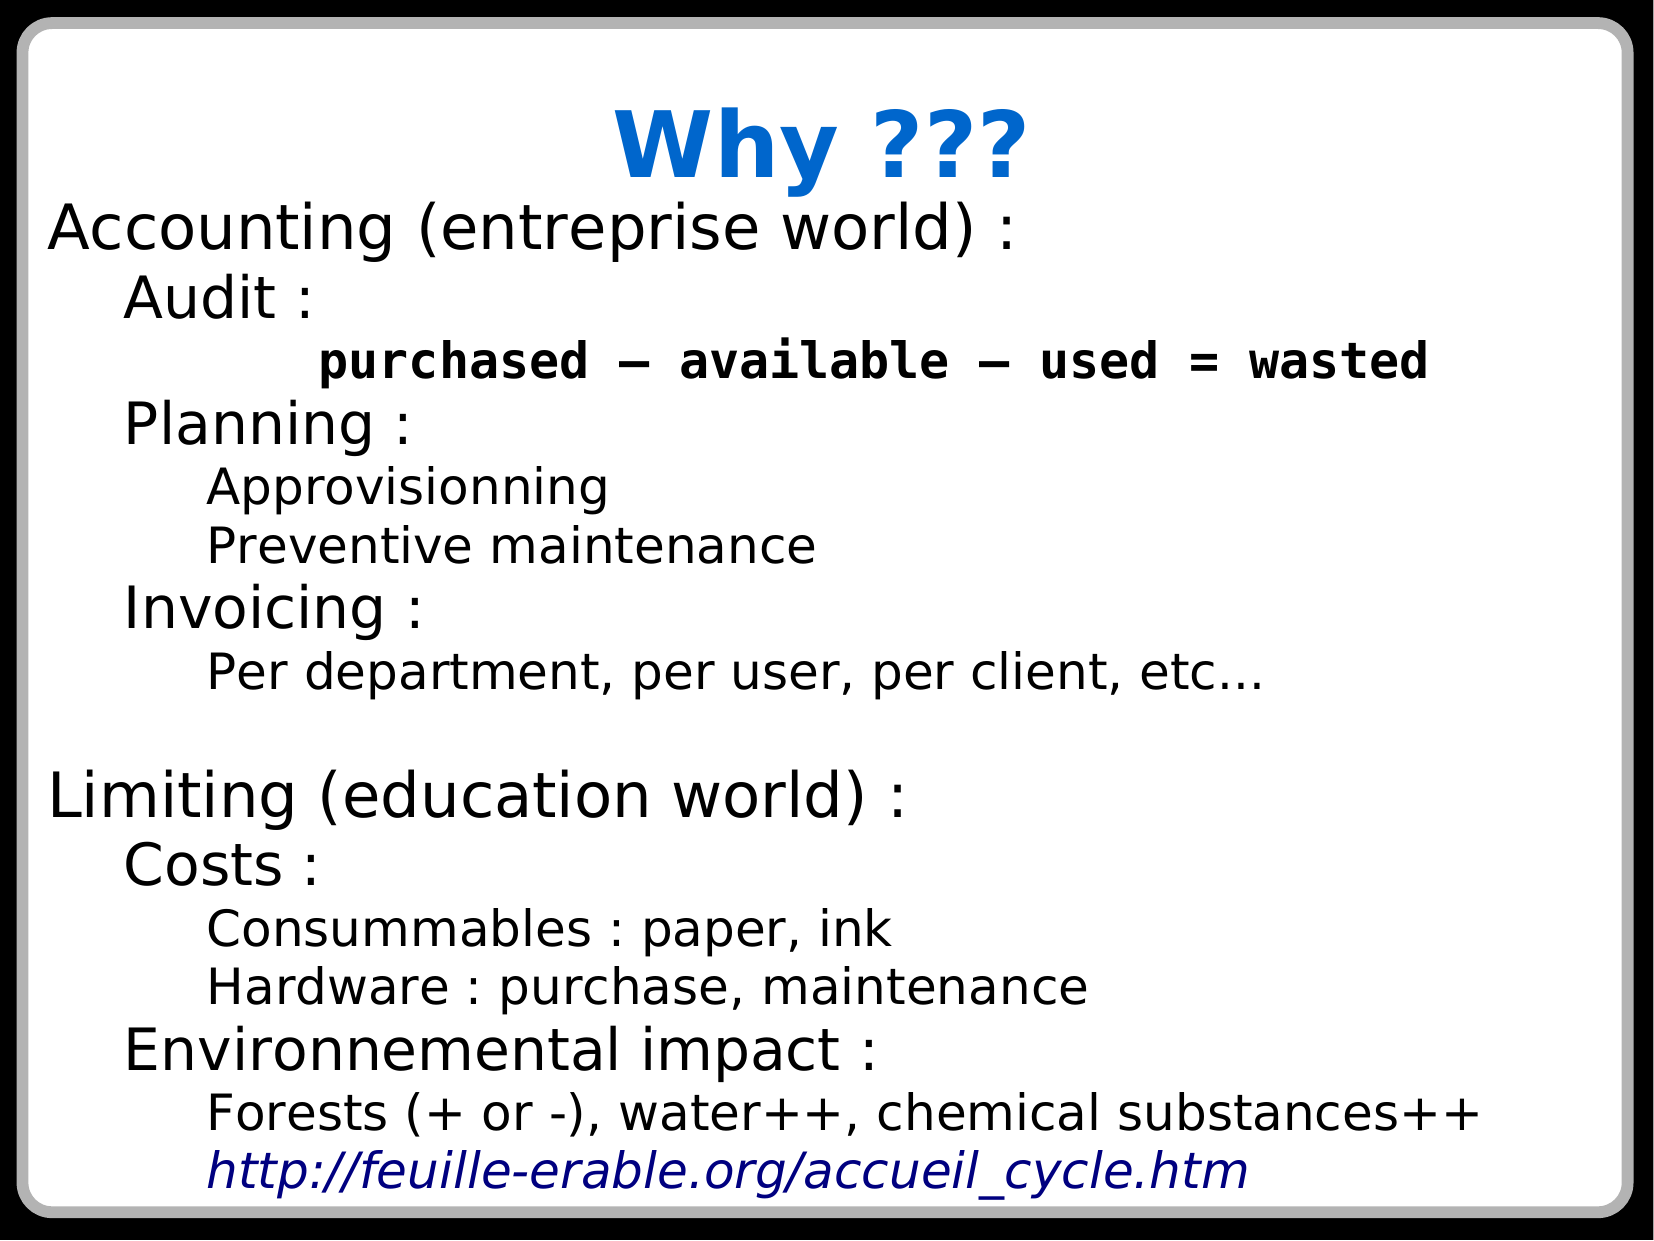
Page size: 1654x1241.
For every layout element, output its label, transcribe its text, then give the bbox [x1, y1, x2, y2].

list Accounting (entreprise world) : Audit : purchased – available – used = wasted Planning : Approvisionning Preventive maintenance Invoicing : Per department, per user, per client, etc... Limiting (education world) : Costs : Consummables : paper, ink Hardware : purchase, maintenance Environnemental impact : Forests (+ or -), water++, chemical substances++ http://feuille-erable.org/accueil_cycle.htm [29, 192, 1625, 1211]
title Why ??? [67, 91, 1577, 192]
